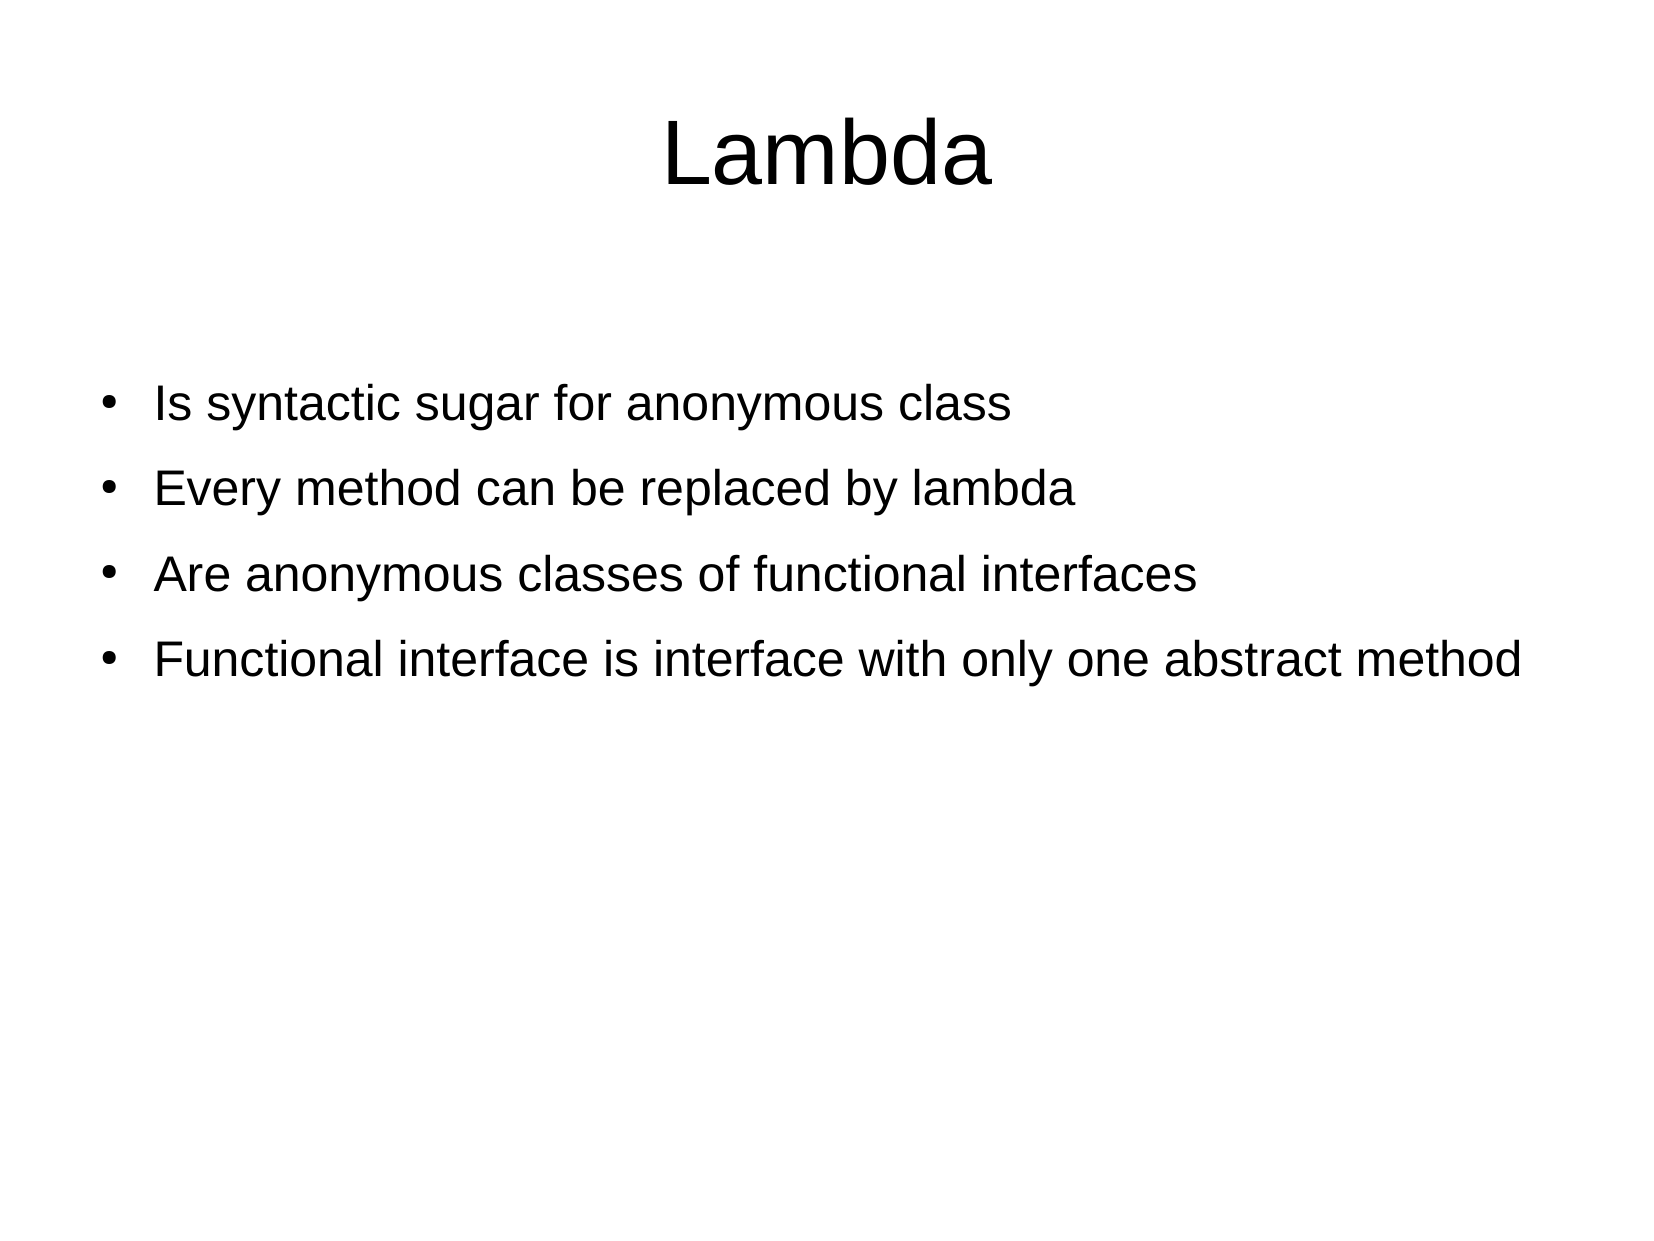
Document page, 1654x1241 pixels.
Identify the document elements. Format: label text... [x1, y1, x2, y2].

title Lambda [82, 49, 1571, 257]
list Is syntactic sugar for anonymous class Every method can be replaced by lambda Are anonymous classes of functional interfaces Functional interface is interface with only one abstract method [82, 290, 1571, 1109]
